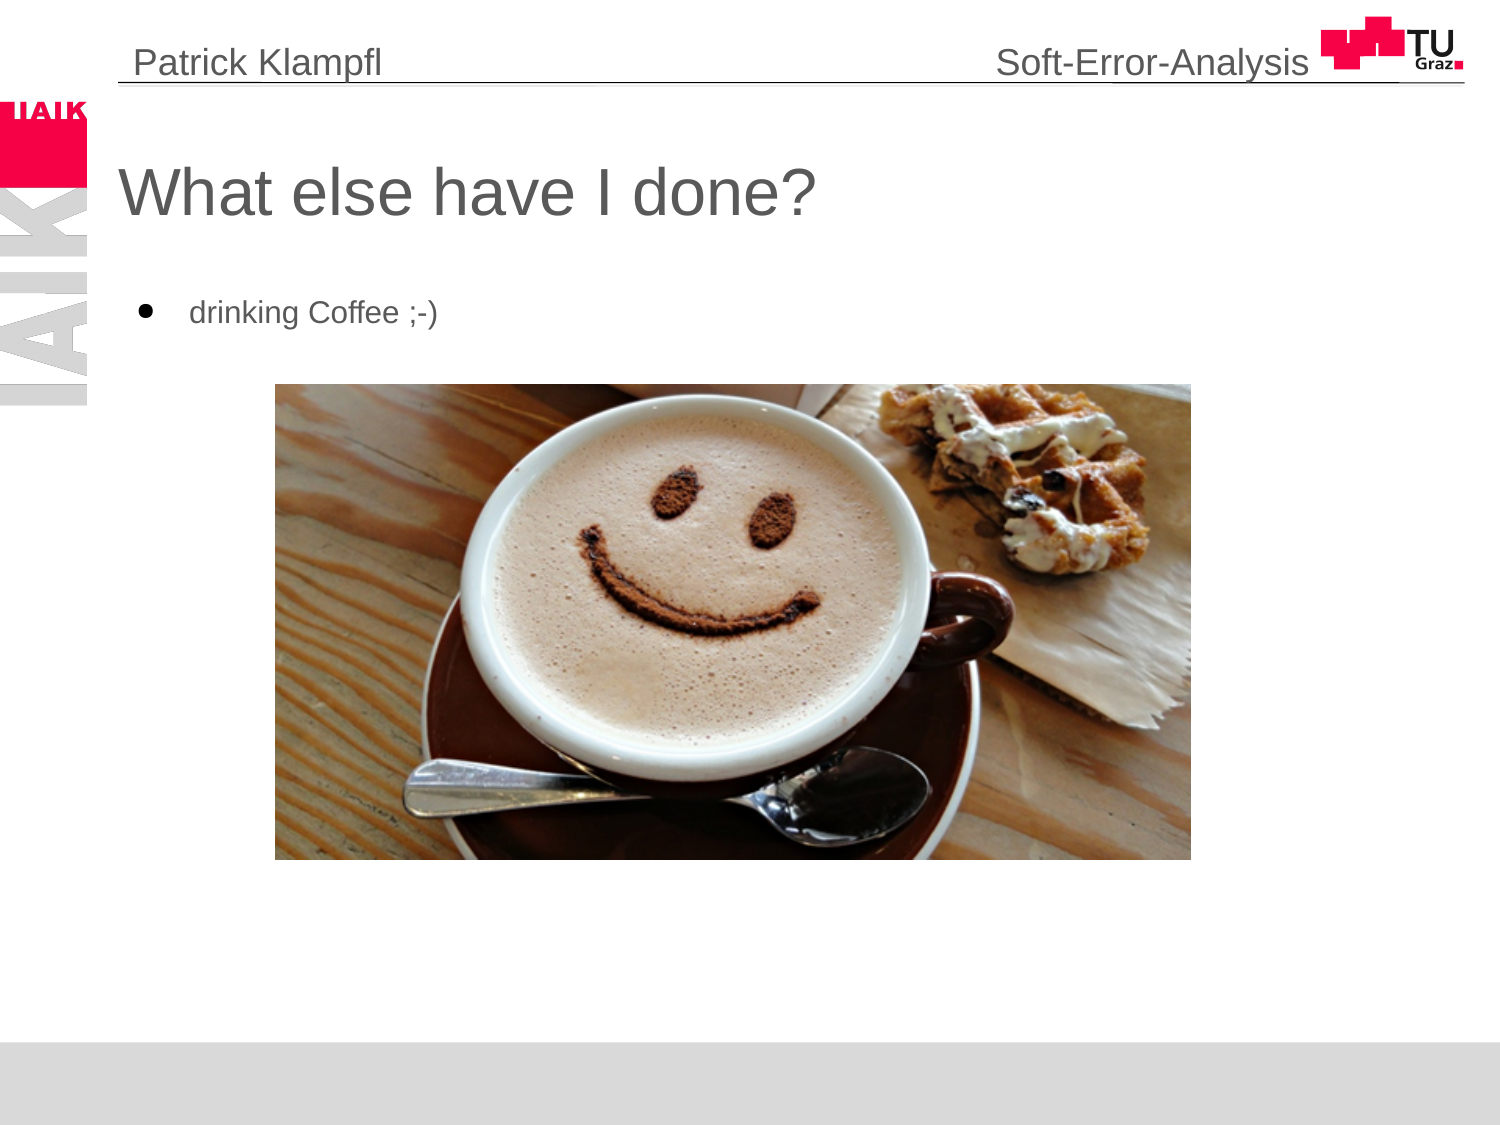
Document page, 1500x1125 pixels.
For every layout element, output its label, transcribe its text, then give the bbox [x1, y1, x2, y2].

list drinking Coffee ;-) [118, 295, 1469, 1038]
picture [1318, 12, 1466, 73]
title What else have I done? [118, 98, 1469, 287]
picture [275, 384, 1191, 860]
picture [0, 1, 87, 406]
